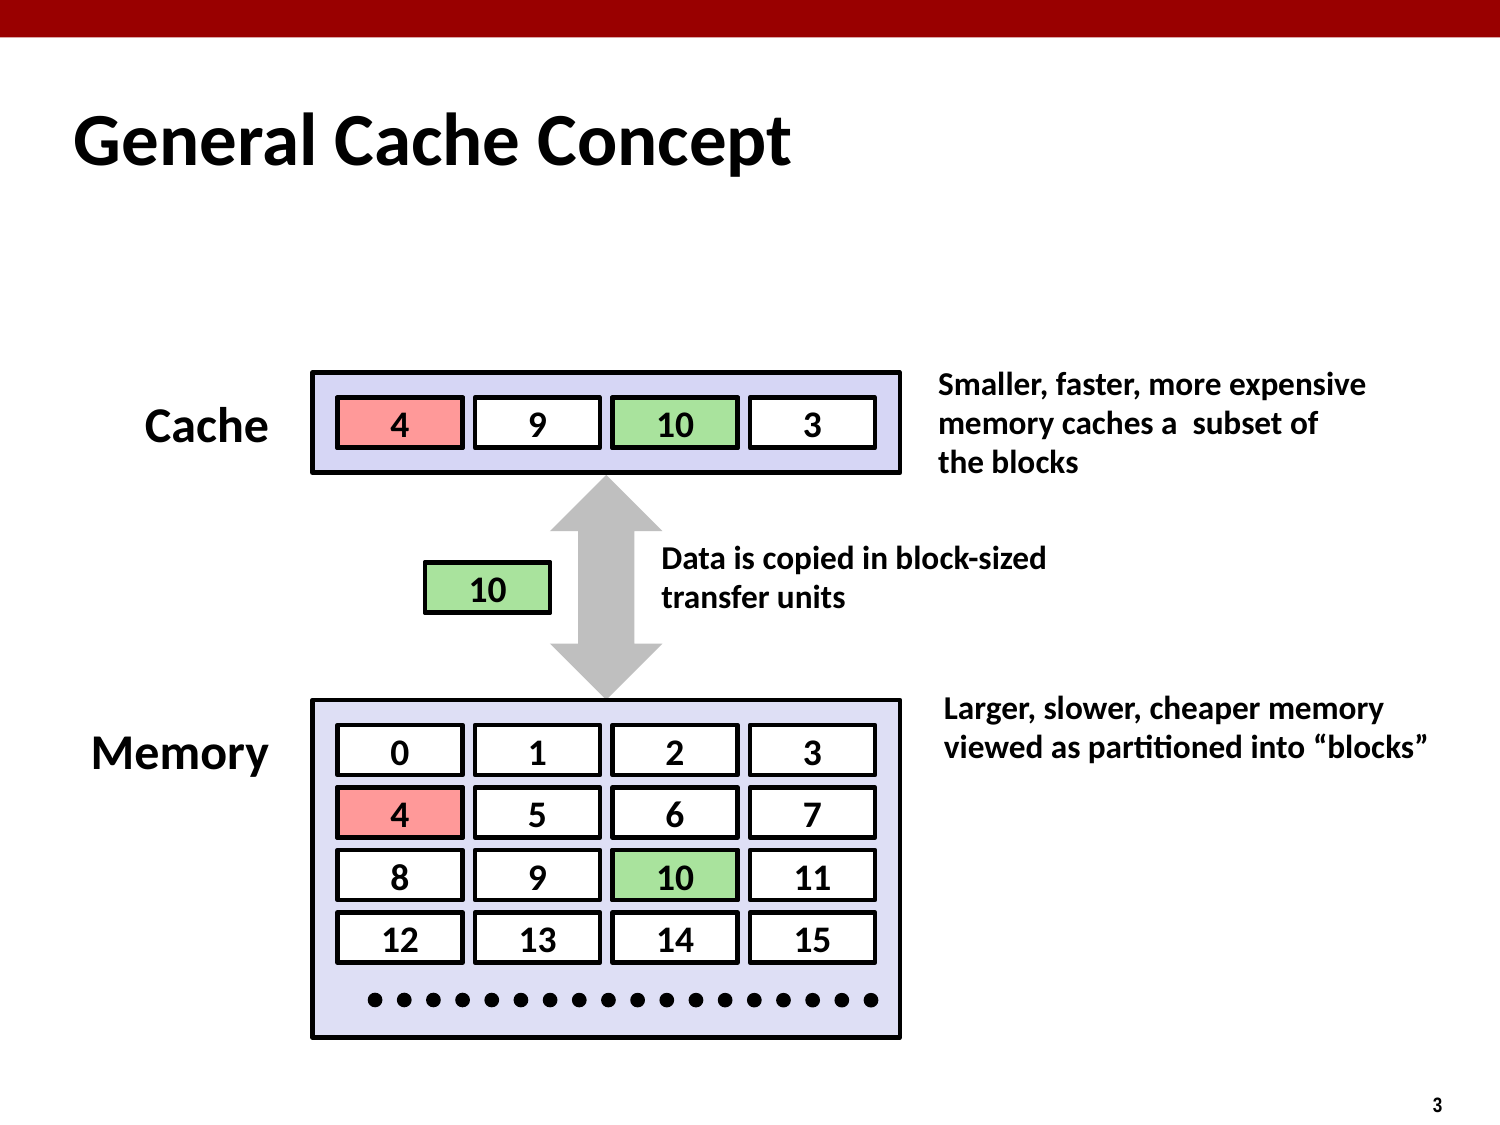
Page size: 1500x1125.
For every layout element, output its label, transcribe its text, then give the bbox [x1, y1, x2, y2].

text_box [312, 474, 900, 1038]
text_box 9 [474, 397, 600, 448]
text_box 1 [474, 725, 600, 775]
text_box 10 [425, 562, 550, 613]
text_box 15 [750, 912, 875, 963]
text_box [312, 372, 900, 473]
text_box 2 [612, 725, 738, 775]
text_box 10 [612, 397, 738, 448]
text_box Smaller, faster, more expensive memory caches a subset of the blocks [923, 356, 1383, 489]
text_box 11 [750, 849, 875, 900]
text_box 3 [750, 725, 875, 775]
text_box 13 [474, 912, 600, 963]
text_box Cache [130, 385, 285, 461]
text_box 4 [337, 787, 463, 838]
text_box 9 [474, 849, 600, 900]
text_box Larger, slower, cheaper memory viewed as partitioned into “blocks” [929, 680, 1445, 775]
text_box Data is copied in block-sized transfer units [646, 530, 1113, 625]
title General Cache Concept [58, 72, 1304, 198]
text_box Memory [75, 712, 285, 788]
text_box 3 [750, 397, 875, 448]
text_box 4 [337, 397, 463, 448]
text_box 8 [337, 849, 463, 900]
text_box 5 [474, 787, 600, 838]
text_box 6 [612, 787, 738, 838]
text_box 7 [750, 787, 875, 838]
text_box 0 [337, 725, 463, 775]
text_box 10 [612, 849, 738, 900]
text_box 14 [612, 912, 738, 963]
text_box 12 [337, 912, 463, 963]
